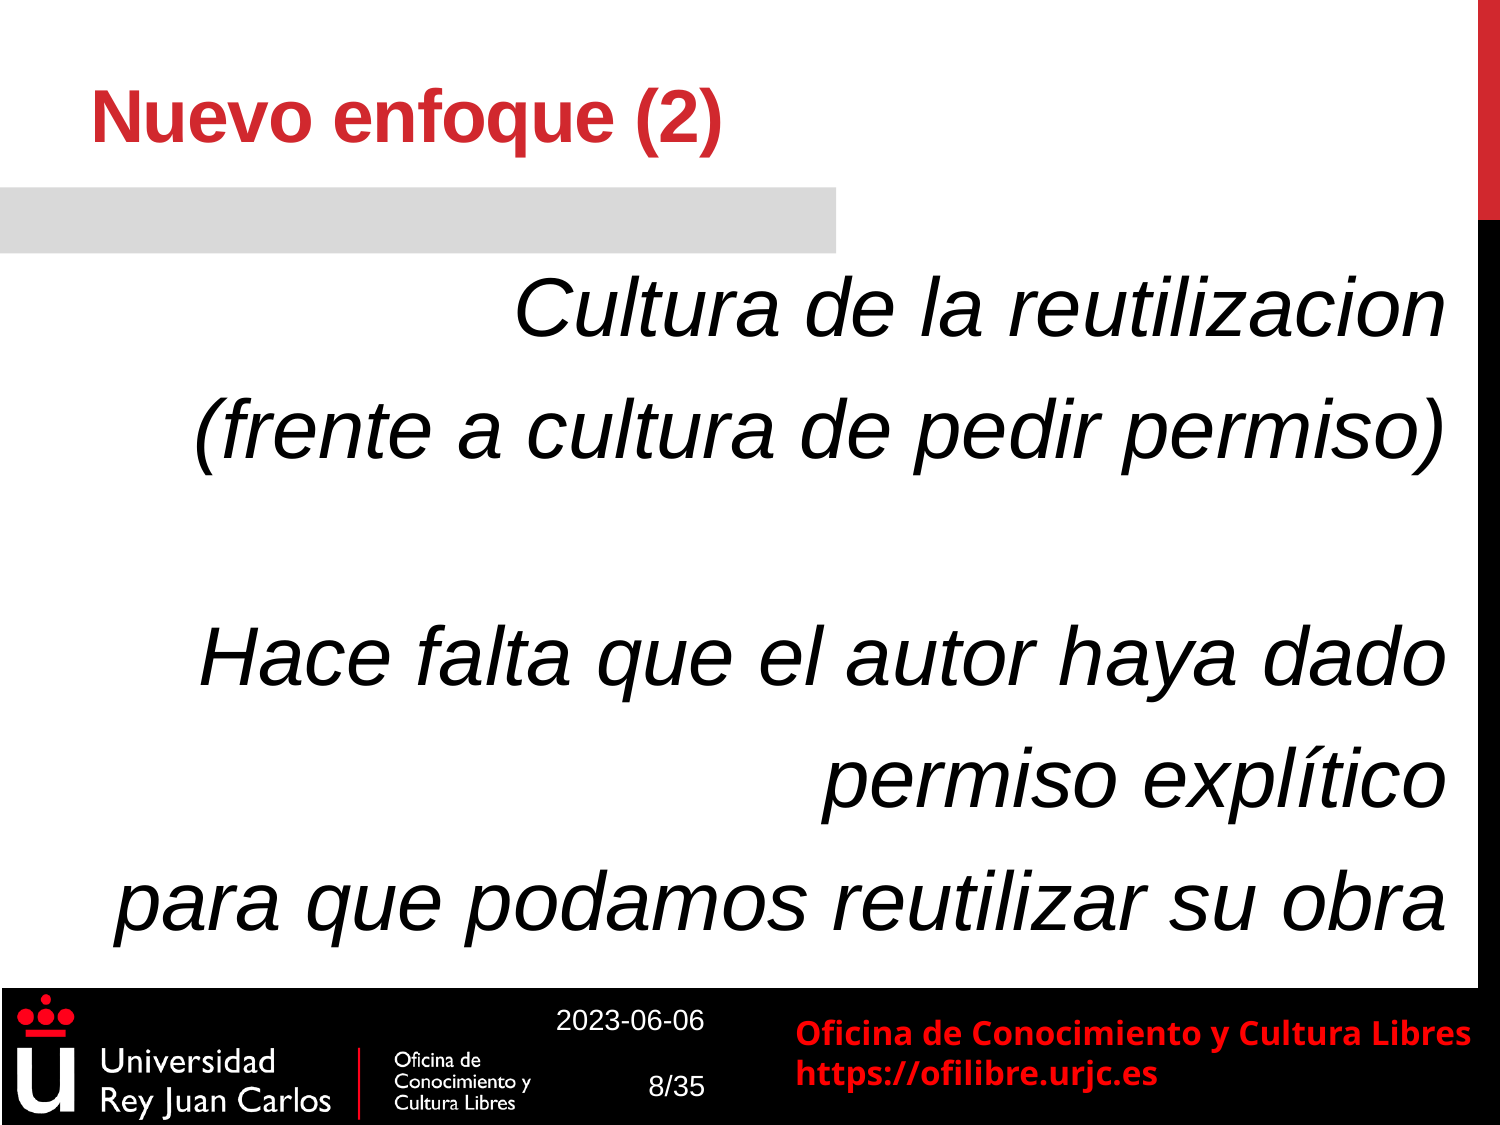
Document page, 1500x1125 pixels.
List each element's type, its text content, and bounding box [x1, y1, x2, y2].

text_box Cultura de la reutilizacion (frente a cultura de pedir permiso) Hace falta que el autor haya dado permiso explítico para que podamos reutilizar su obra [23, 253, 1464, 1014]
picture [17, 994, 531, 1120]
text_box Nuevo enfoque (2) [0, 24, 1326, 172]
title [75, 7, 1425, 196]
